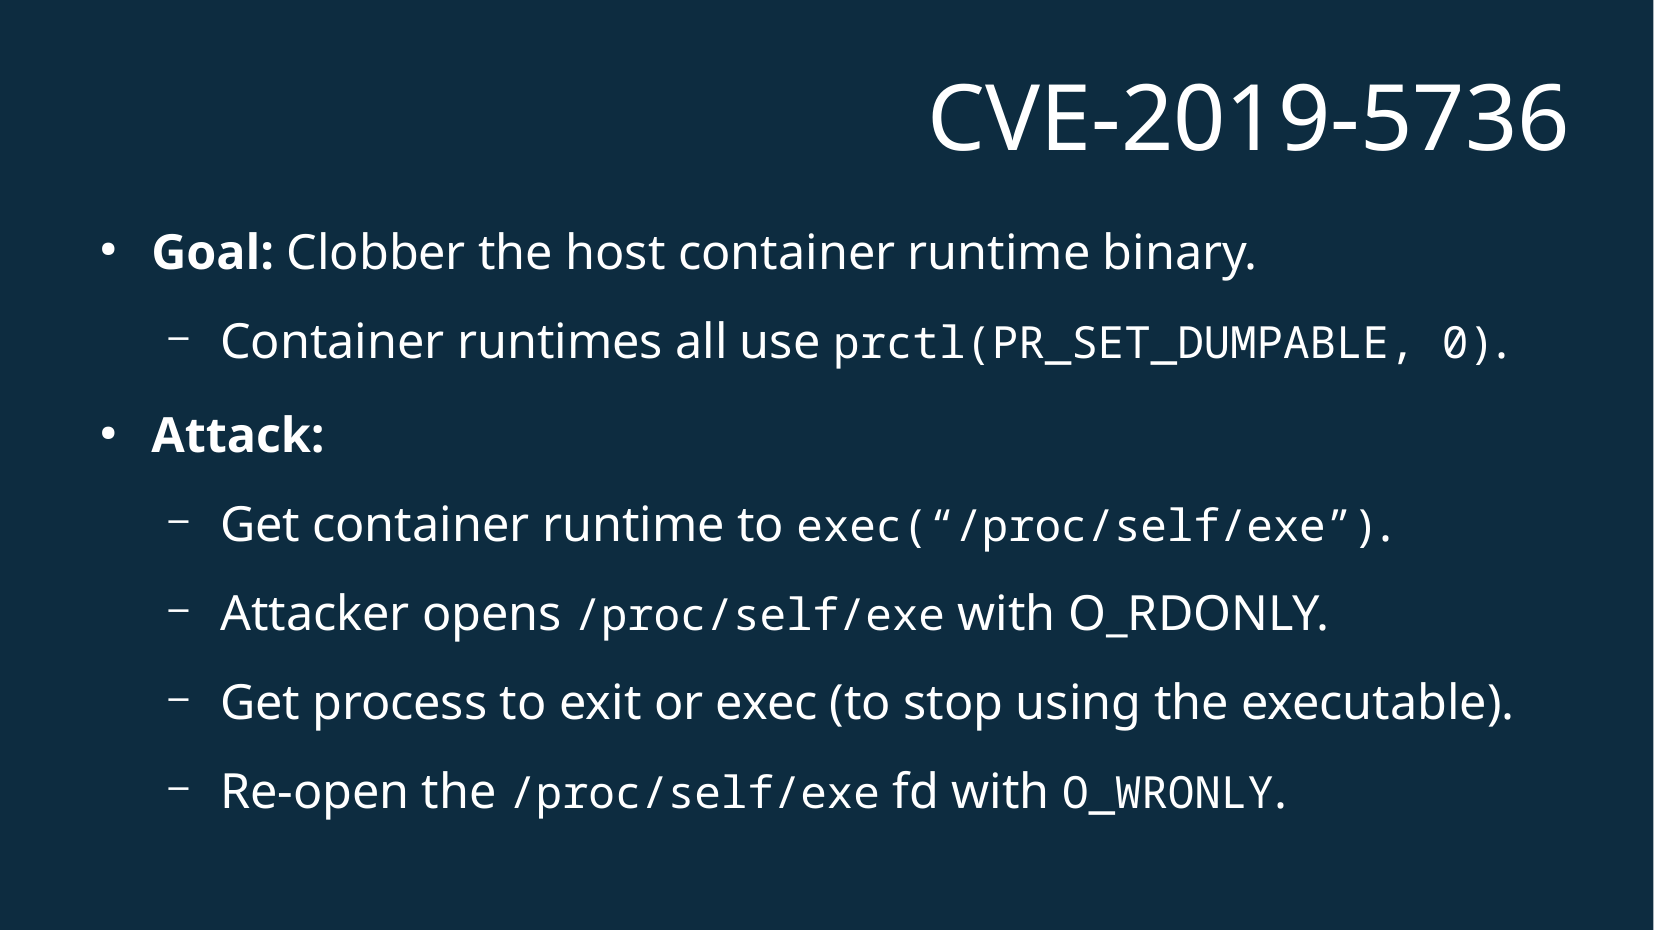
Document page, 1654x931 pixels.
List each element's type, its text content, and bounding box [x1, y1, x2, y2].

title CVE-2019-5736 [82, 37, 1571, 193]
list Goal: Clobber the host container runtime binary. Container runtimes all use prctl(PR_SET_DUMPABLE, 0). Attack: Get container runtime to exec(“/proc/self/exe”). Attacker opens /proc/self/exe with O_RDONLY. Get process to exit or exec (to stop using the executable). Re-open the /proc/self/exe fd with O_WRONLY. [82, 217, 1571, 826]
